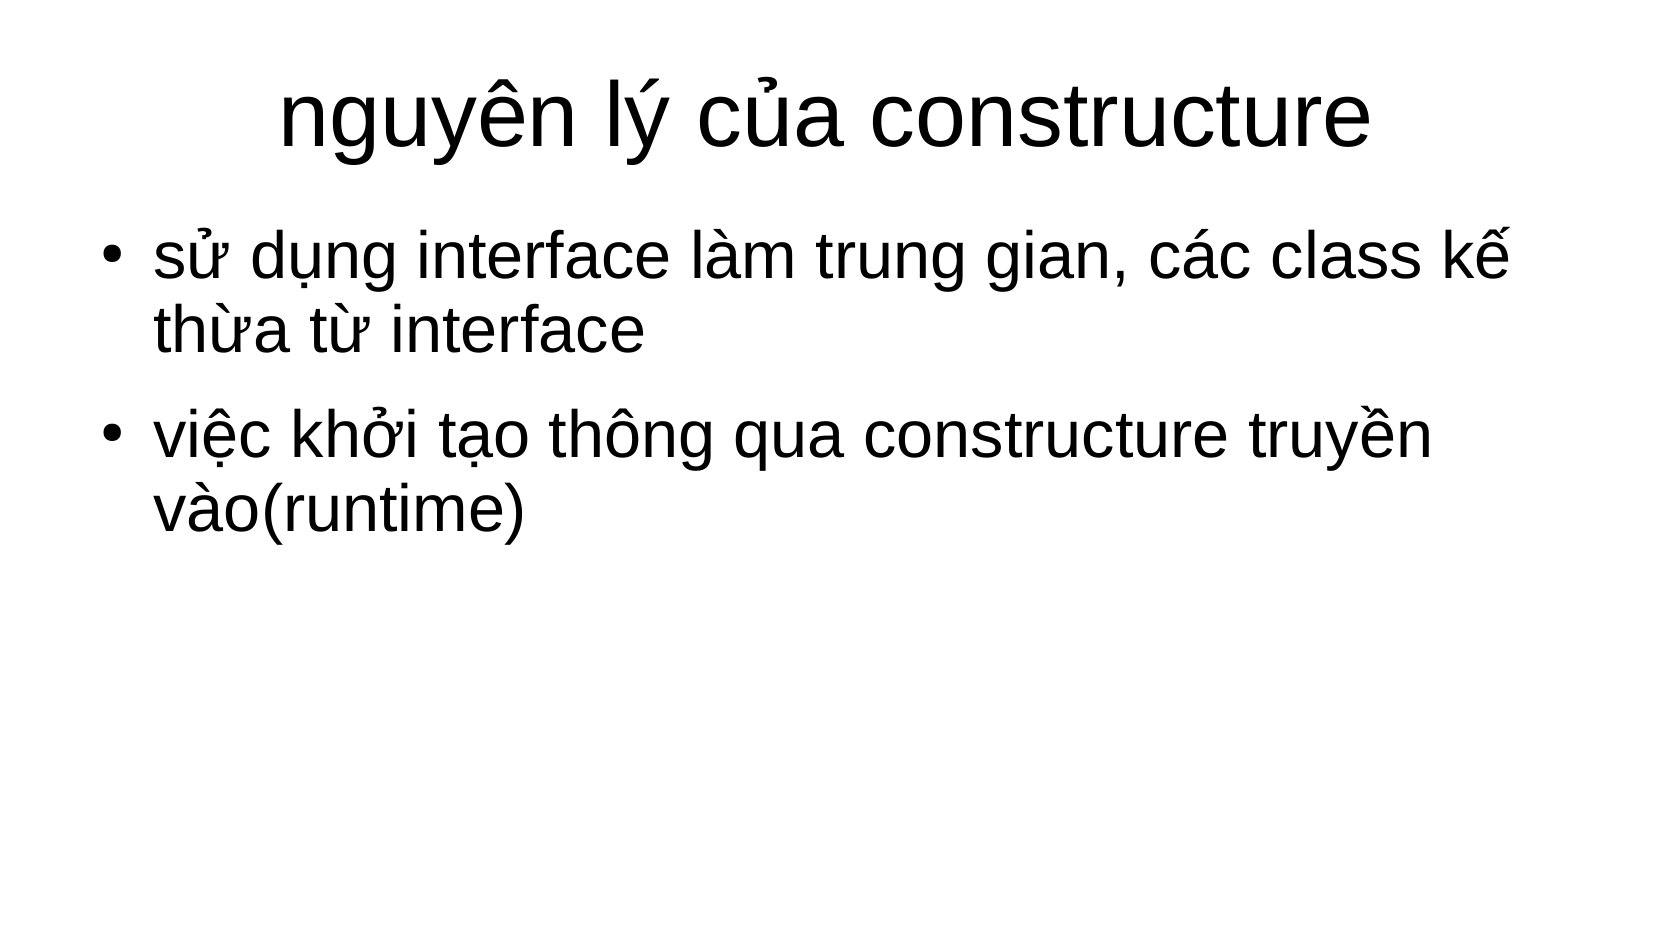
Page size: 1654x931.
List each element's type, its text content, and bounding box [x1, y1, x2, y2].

title nguyên lý của constructure [82, 37, 1571, 193]
list sử dụng interface làm trung gian, các class kế thừa từ interface việc khởi tạo thông qua constructure truyền vào(runtime) [82, 217, 1571, 758]
